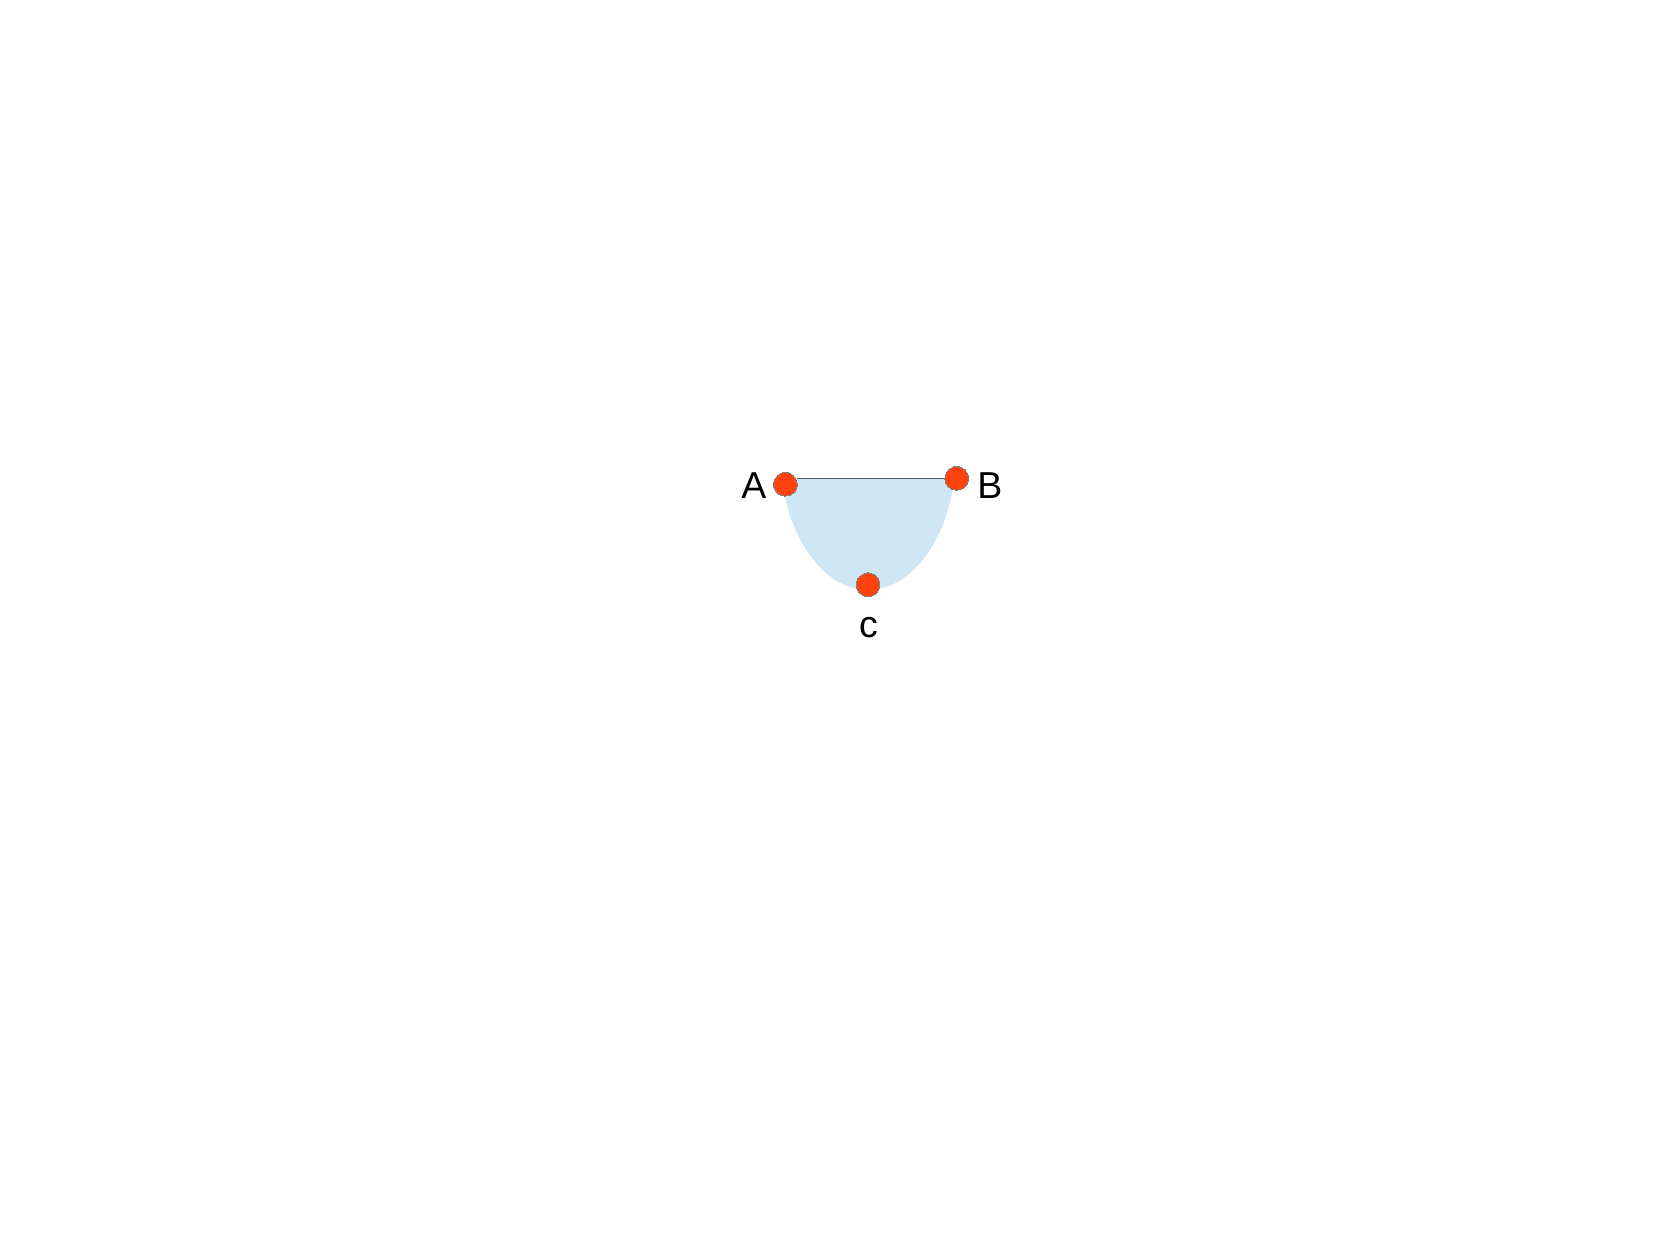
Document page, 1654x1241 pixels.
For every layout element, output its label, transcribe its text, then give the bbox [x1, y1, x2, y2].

text_box c [844, 596, 893, 654]
text_box A [726, 456, 782, 514]
text_box B [962, 457, 1018, 514]
text_box [637, 165, 1075, 596]
